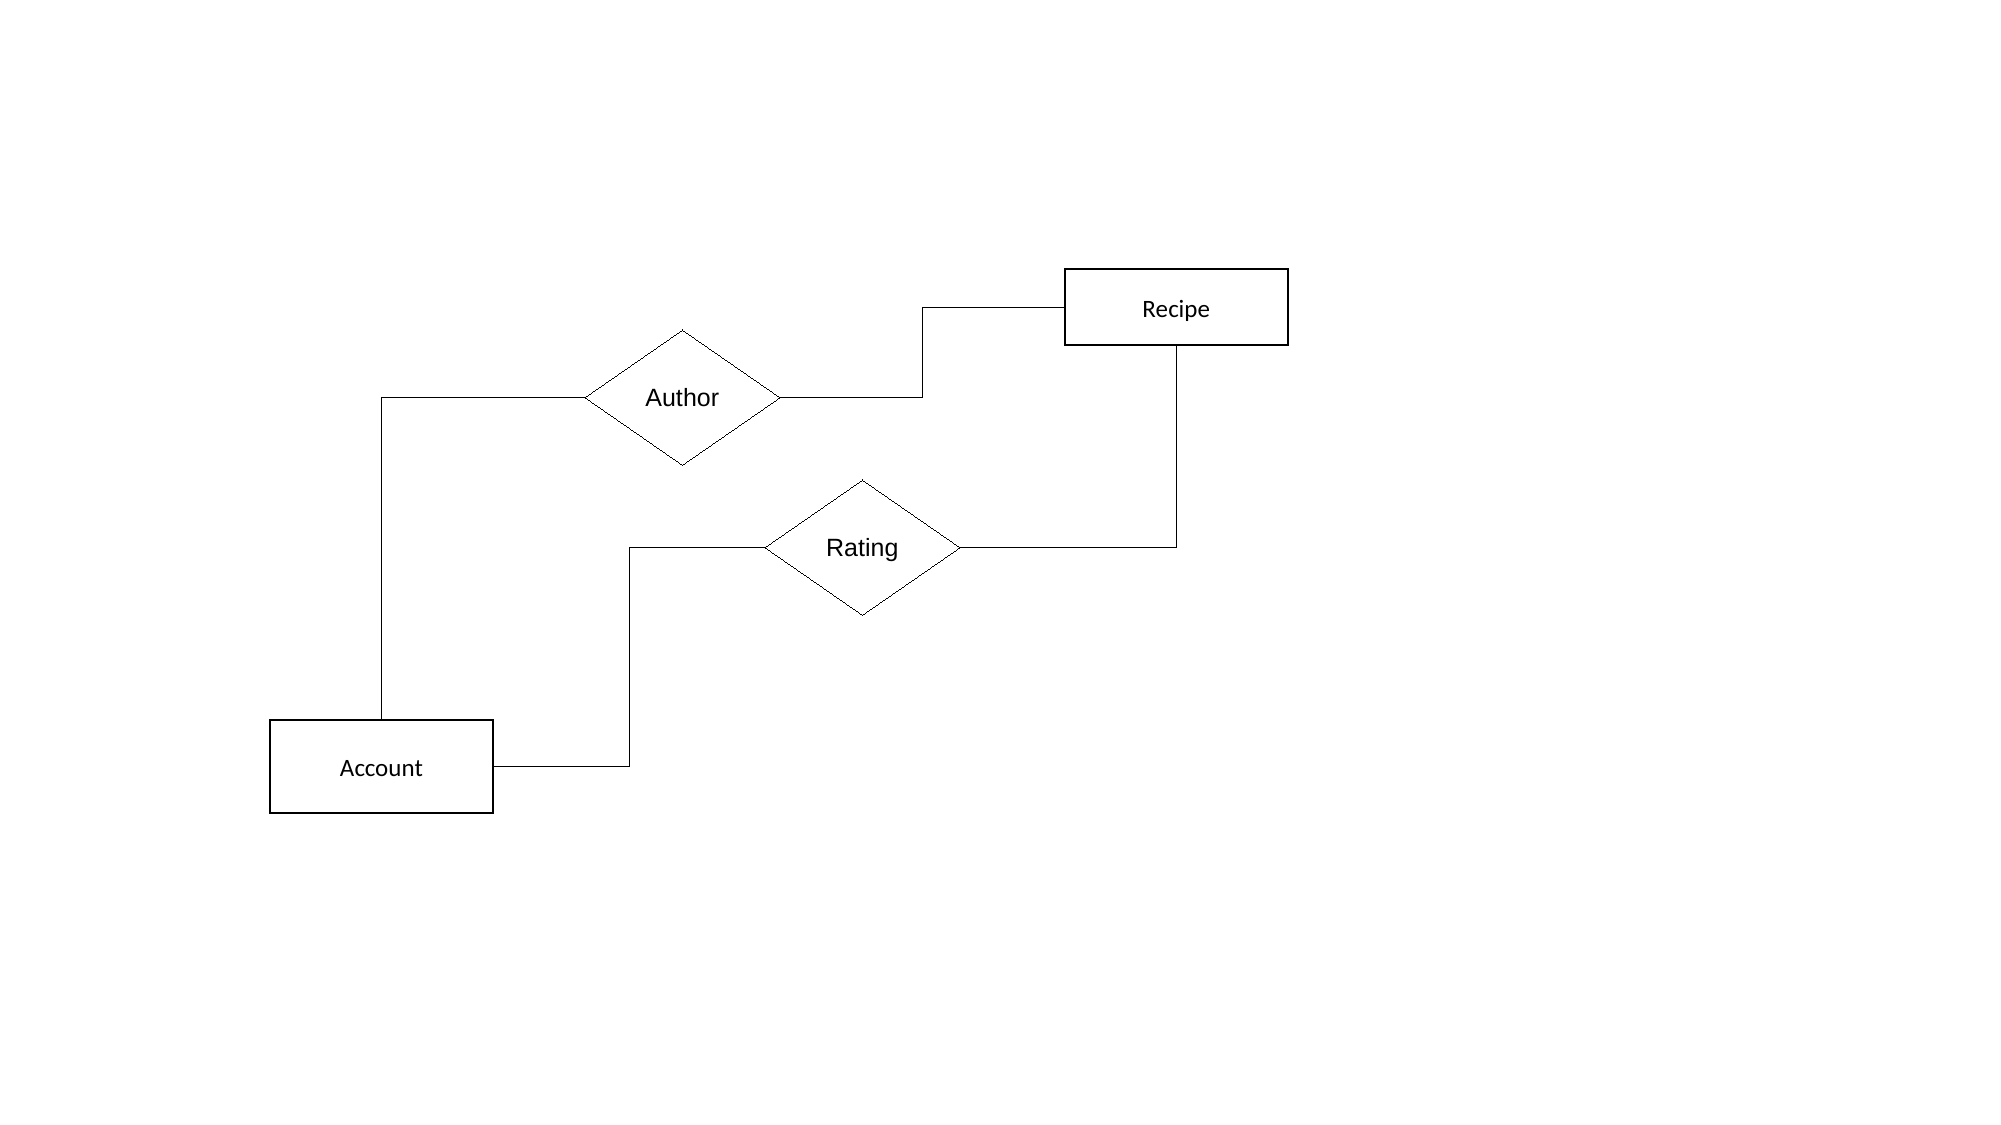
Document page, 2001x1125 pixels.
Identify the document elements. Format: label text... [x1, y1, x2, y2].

text_box Author [585, 329, 780, 466]
text_box Account [270, 719, 493, 814]
text_box Rating [765, 479, 960, 616]
text_box Recipe [1065, 269, 1288, 345]
